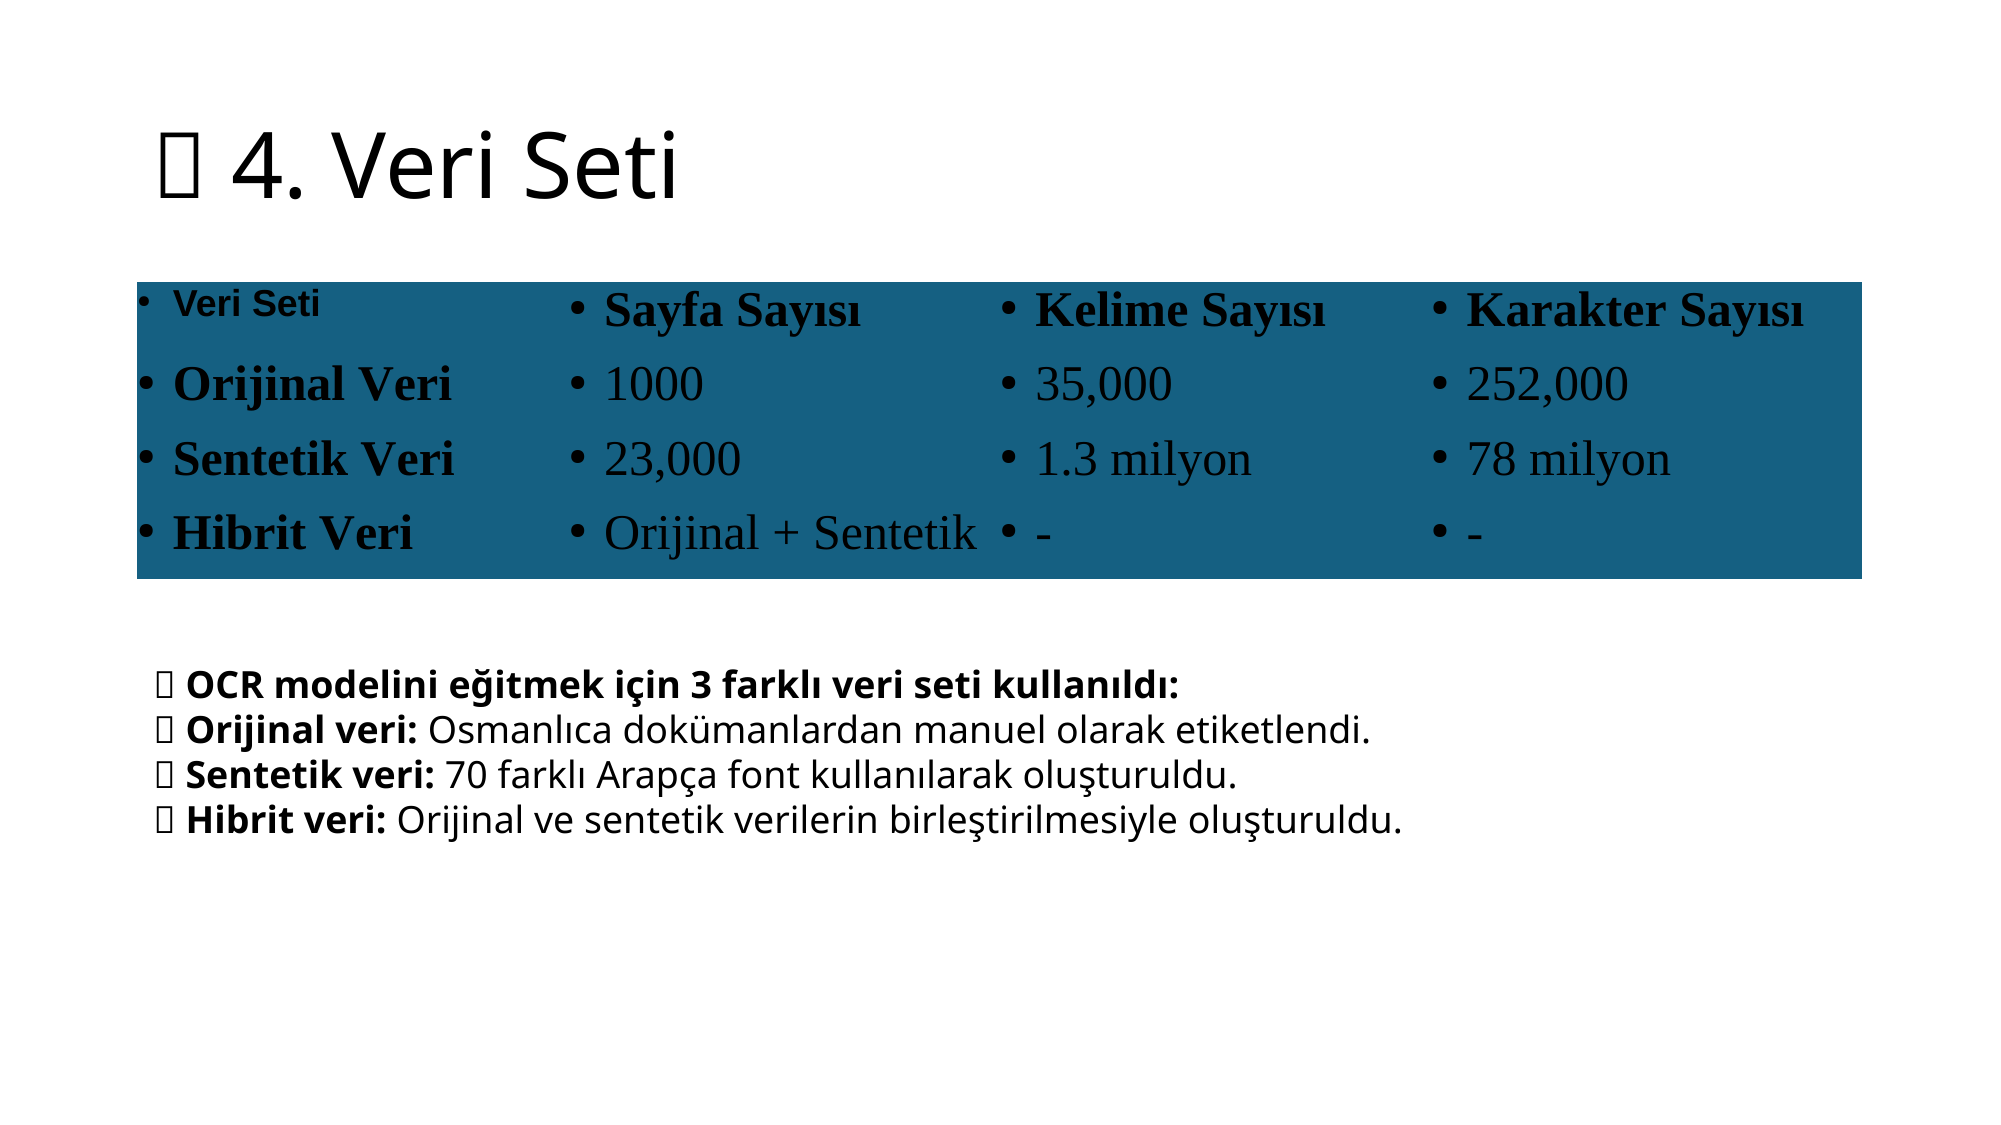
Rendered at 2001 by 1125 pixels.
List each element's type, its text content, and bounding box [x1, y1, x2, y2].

title 📌 4. Veri Seti [137, 59, 1863, 278]
table_header Kelime Sayısı [1000, 282, 1431, 356]
table_cell 252,000 [1431, 356, 1862, 431]
table_cell Hibrit Veri [137, 505, 569, 579]
table_cell 78 milyon [1431, 431, 1862, 505]
table_cell 35,000 [1000, 356, 1431, 431]
table_cell 1000 [569, 356, 1000, 431]
table_cell 1.3 milyon [1000, 431, 1431, 505]
text_box 📌 OCR modelini eğitmek için 3 farklı veri seti kullanıldı: 📌 Orijinal veri: Osmanlıca dokümanlardan manuel olarak etiketlendi. 📌 Sentetik veri: 70 farklı Arapça font kullanılarak oluşturuldu. 📌 Hibrit veri: Orijinal ve sentetik verilerin birleştirilmesiyle oluşturuldu. [138, 653, 1729, 851]
table_header Veri Seti [137, 282, 569, 356]
table_header Karakter Sayısı [1431, 282, 1862, 356]
table_cell Orijinal + Sentetik [569, 505, 1000, 579]
table_header Sayfa Sayısı [569, 282, 1000, 356]
table_cell Orijinal Veri [137, 356, 569, 431]
table_cell Sentetik Veri [137, 431, 569, 505]
table_cell - [1000, 505, 1431, 579]
table_cell - [1431, 505, 1862, 579]
table_cell 23,000 [569, 431, 1000, 505]
